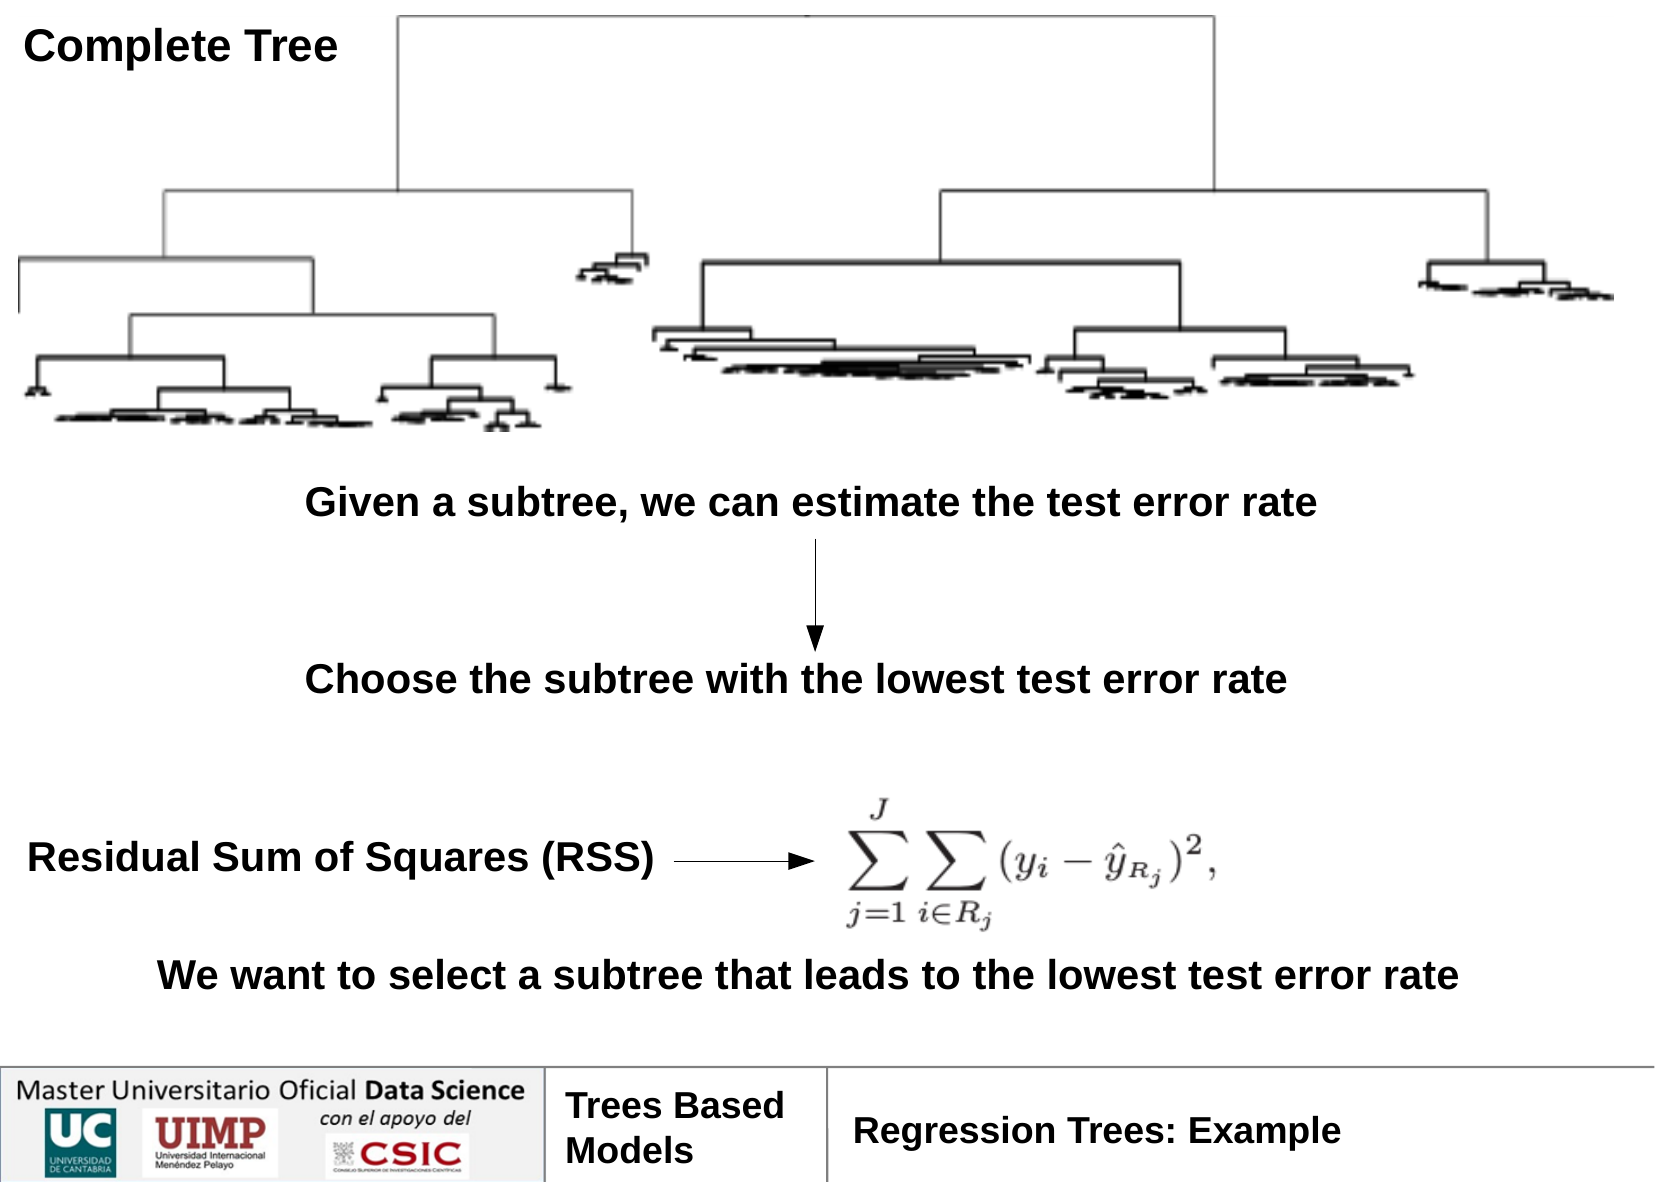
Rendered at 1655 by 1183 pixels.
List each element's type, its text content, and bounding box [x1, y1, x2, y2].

picture [814, 780, 1239, 942]
text_box We want to select a subtree that leads to the lowest test error rate [142, 947, 1501, 1012]
text_box Choose the subtree with the lowest test error rate [289, 652, 1341, 716]
picture [0, 1068, 543, 1182]
text_box Residual Sum of Squares (RSS) [12, 829, 674, 893]
picture [546, 1069, 550, 1182]
text_box Given a subtree, we can estimate the test error rate [289, 474, 1341, 539]
picture [18, 15, 1614, 432]
text_box Complete Tree [8, 12, 361, 79]
text_box Regression Trees: Example [838, 1098, 1359, 1151]
